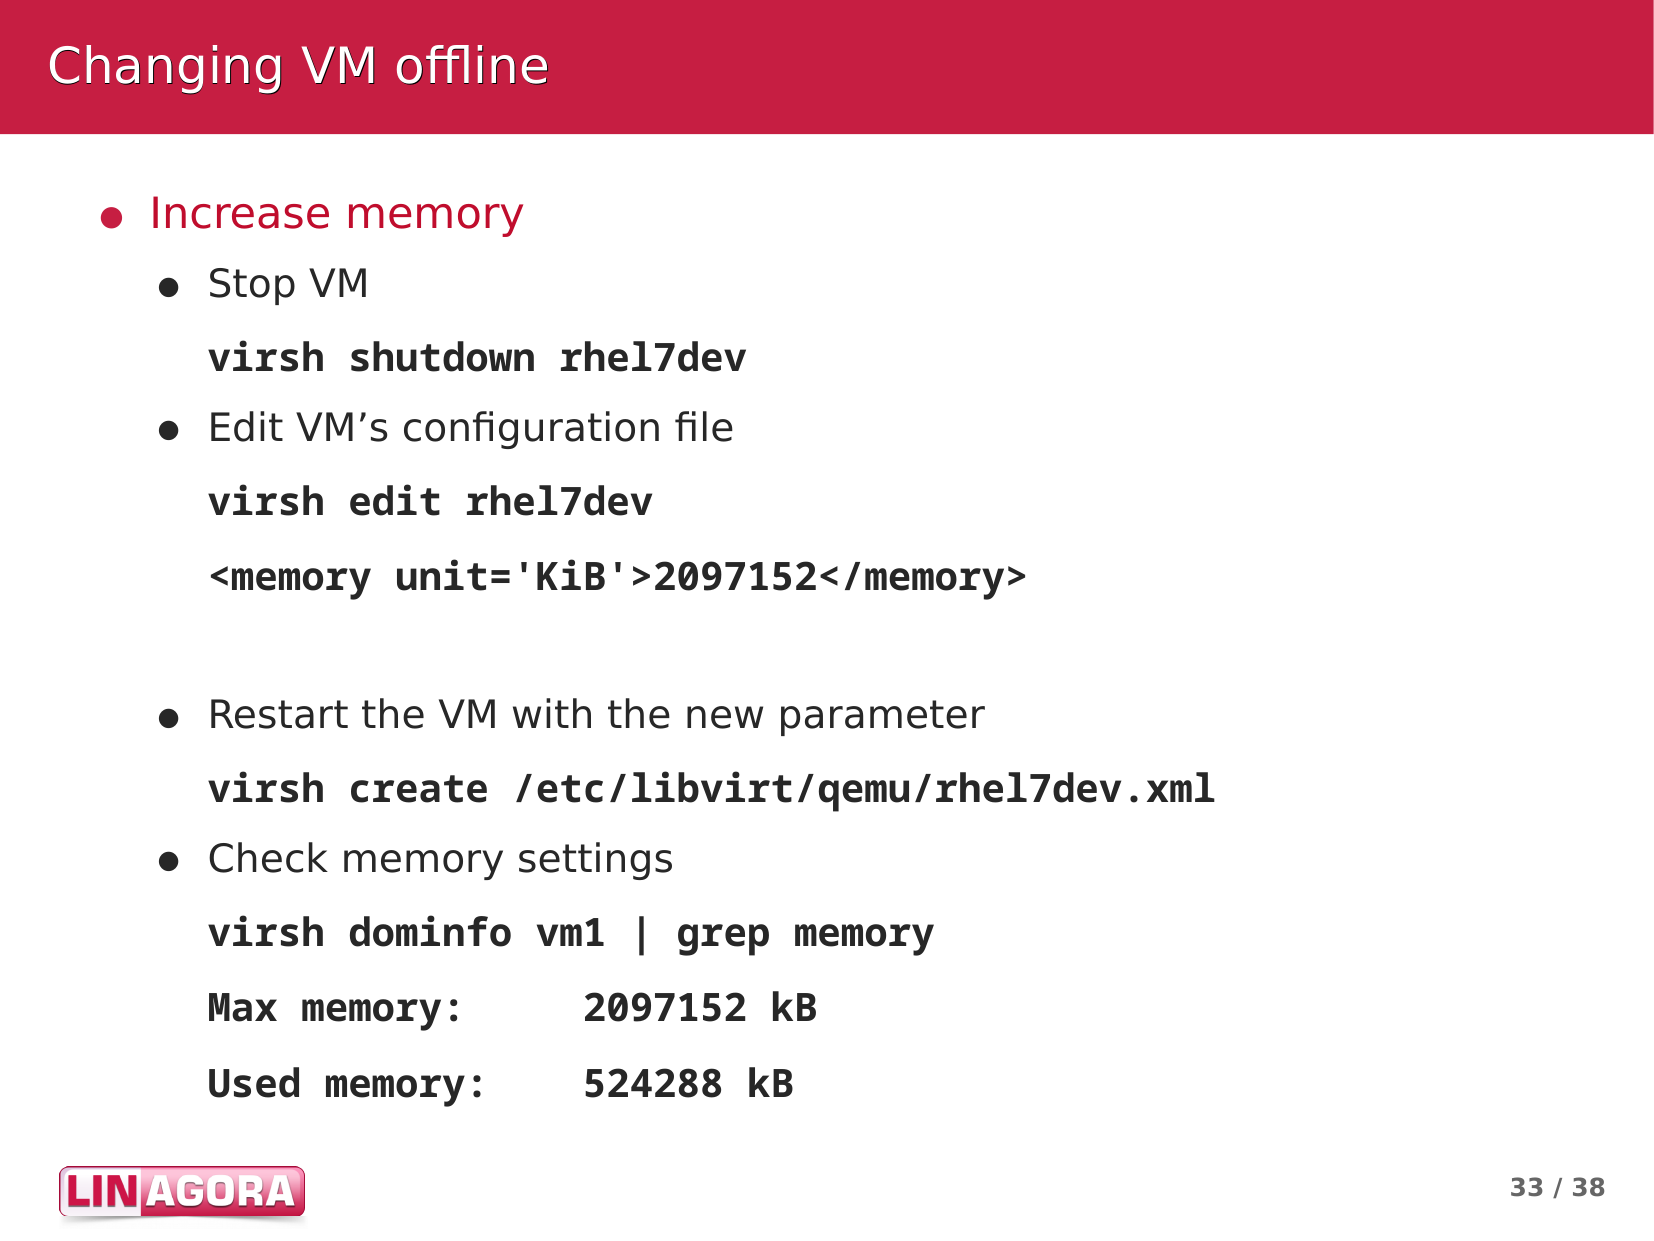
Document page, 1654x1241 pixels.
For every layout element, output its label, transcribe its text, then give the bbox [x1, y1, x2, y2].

title Changing VM offline [47, 7, 1624, 126]
picture [59, 1166, 308, 1229]
list Increase memory Stop VM virsh shutdown rhel7dev Edit VM’s configuration file virsh edit rhel7dev <memory unit='KiB'>2097152</memory> Restart the VM with the new parameter virsh create /etc/libvirt/qemu/rhel7dev.xml Check memory settings virsh dominfo vm1 | grep memory Max memory: 2097152 kB Used memory: 524288 kB [82, 188, 1571, 1111]
